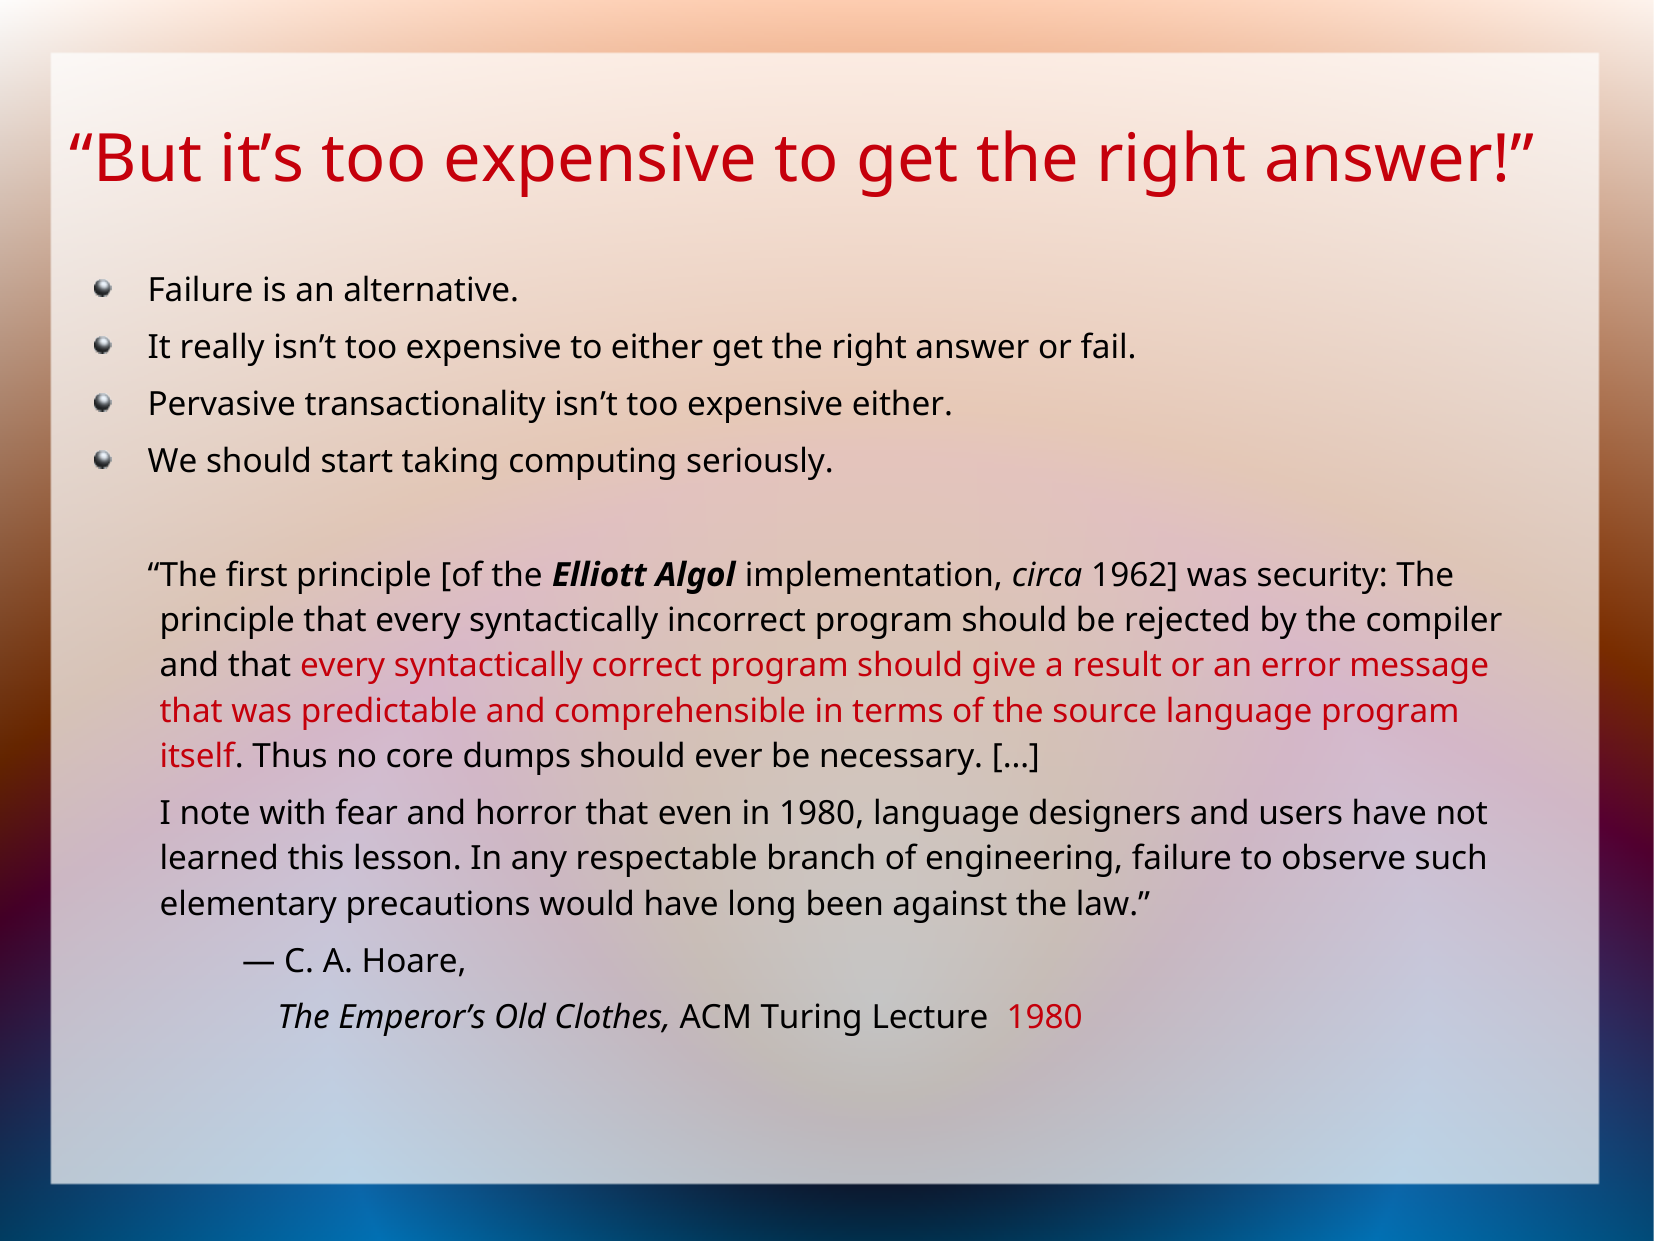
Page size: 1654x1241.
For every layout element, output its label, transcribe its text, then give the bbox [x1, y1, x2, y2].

picture [0, 0, 1654, 1241]
list Failure is an alternative. It really isn’t too expensive to either get the right answer or fail. Pervasive transactionality isn’t too expensive either. We should start taking computing seriously. “The first principle [of the Elliott Algol implementation, circa 1962] was security: The principle that every syntactically incorrect program should be rejected by the compiler and that every syntactically correct program should give a result or an error message that was predictable and comprehensible in terms of the source language program itself. Thus no core dumps should ever be necessary. […] I note with fear and horror that even in 1980, language designers and users have not learned this lesson. In any respectable branch of engineering, failure to observe such elementary precautions would have long been against the law.” — C. A. Hoare, The Emperor’s Old Clothes, ACM Turing Lecture 1980 [76, 265, 1536, 1070]
title “But it’s too expensive to get the right answer!” [59, 59, 1548, 252]
